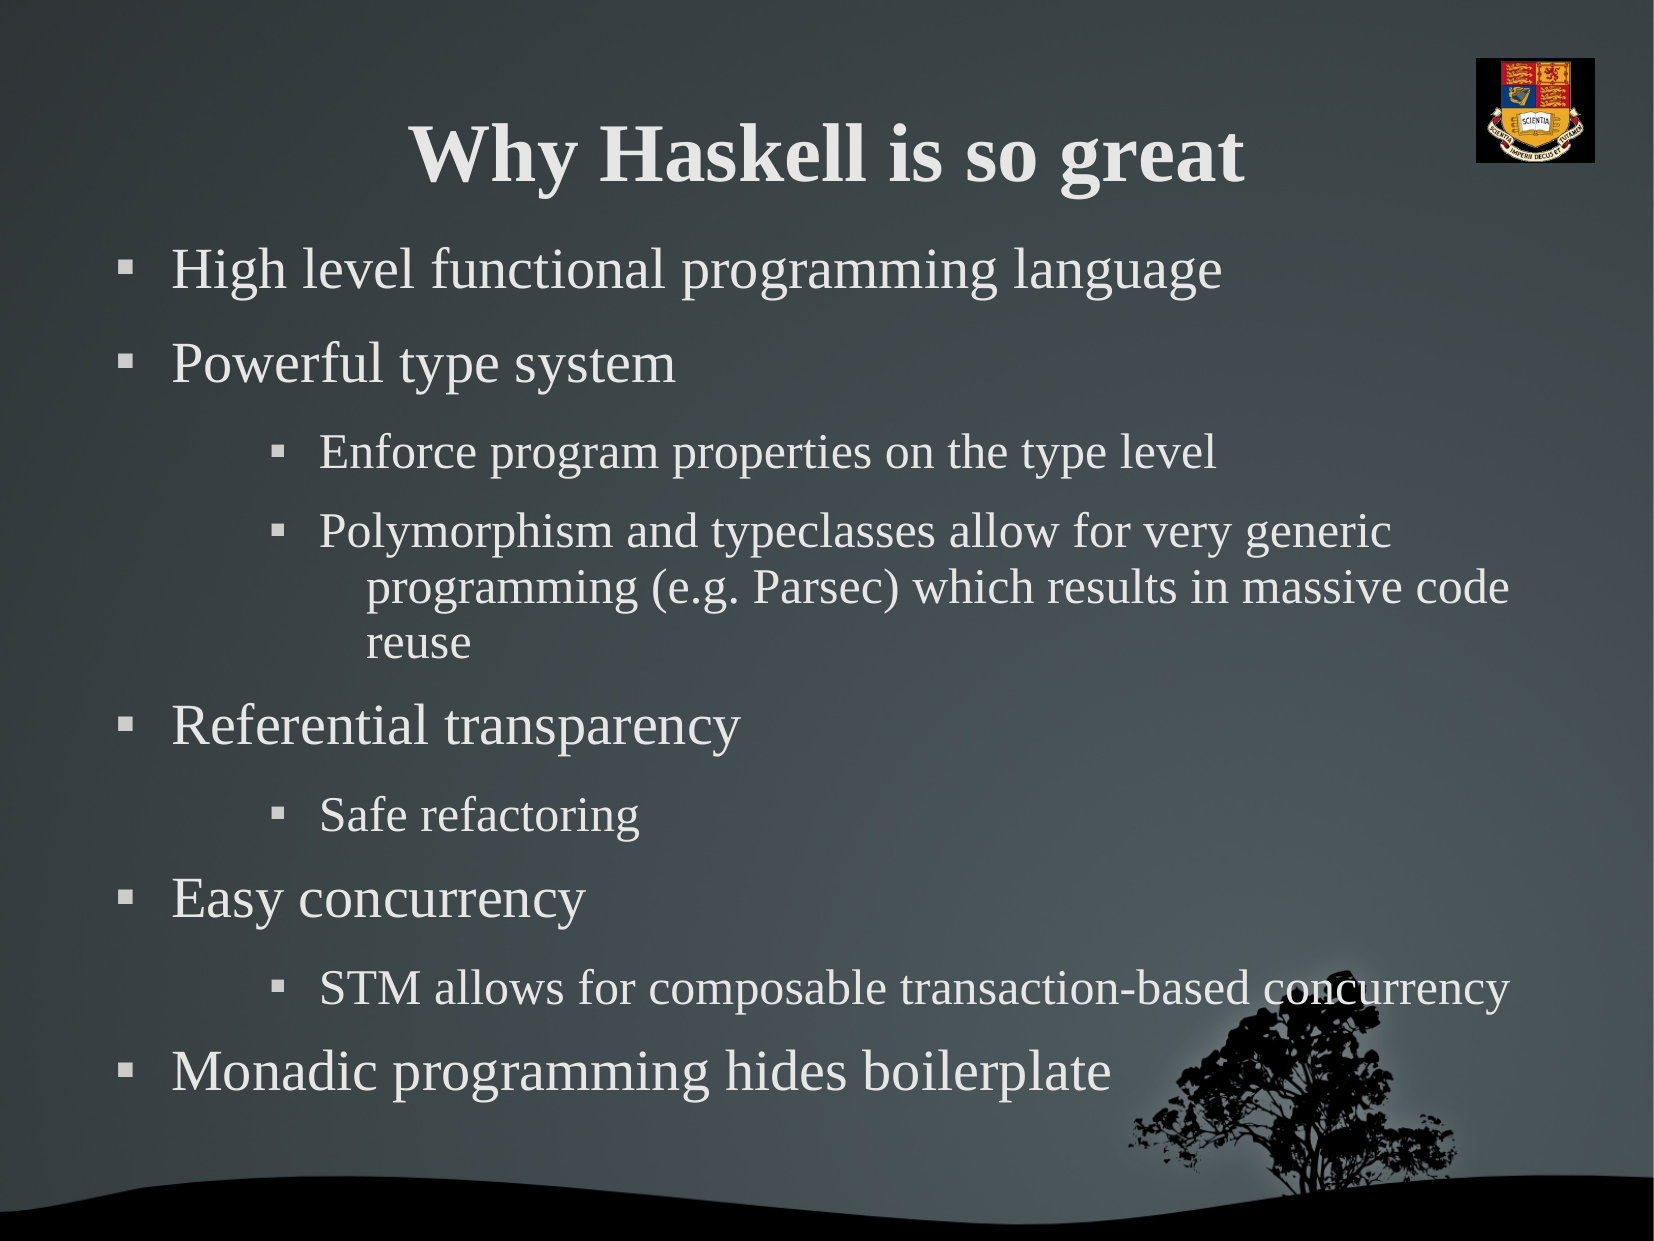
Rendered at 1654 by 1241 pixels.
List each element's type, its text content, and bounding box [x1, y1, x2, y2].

picture [0, 0, 1654, 1241]
title Why Haskell is so great [82, 49, 1571, 236]
list High level functional programming language Powerful type system Enforce program properties on the type level Polymorphism and typeclasses allow for very generic programming (e.g. Parsec) which results in massive code reuse Referential transparency Safe refactoring Easy concurrency STM allows for composable transaction-based concurrency Monadic programming hides boilerplate [82, 236, 1571, 1109]
